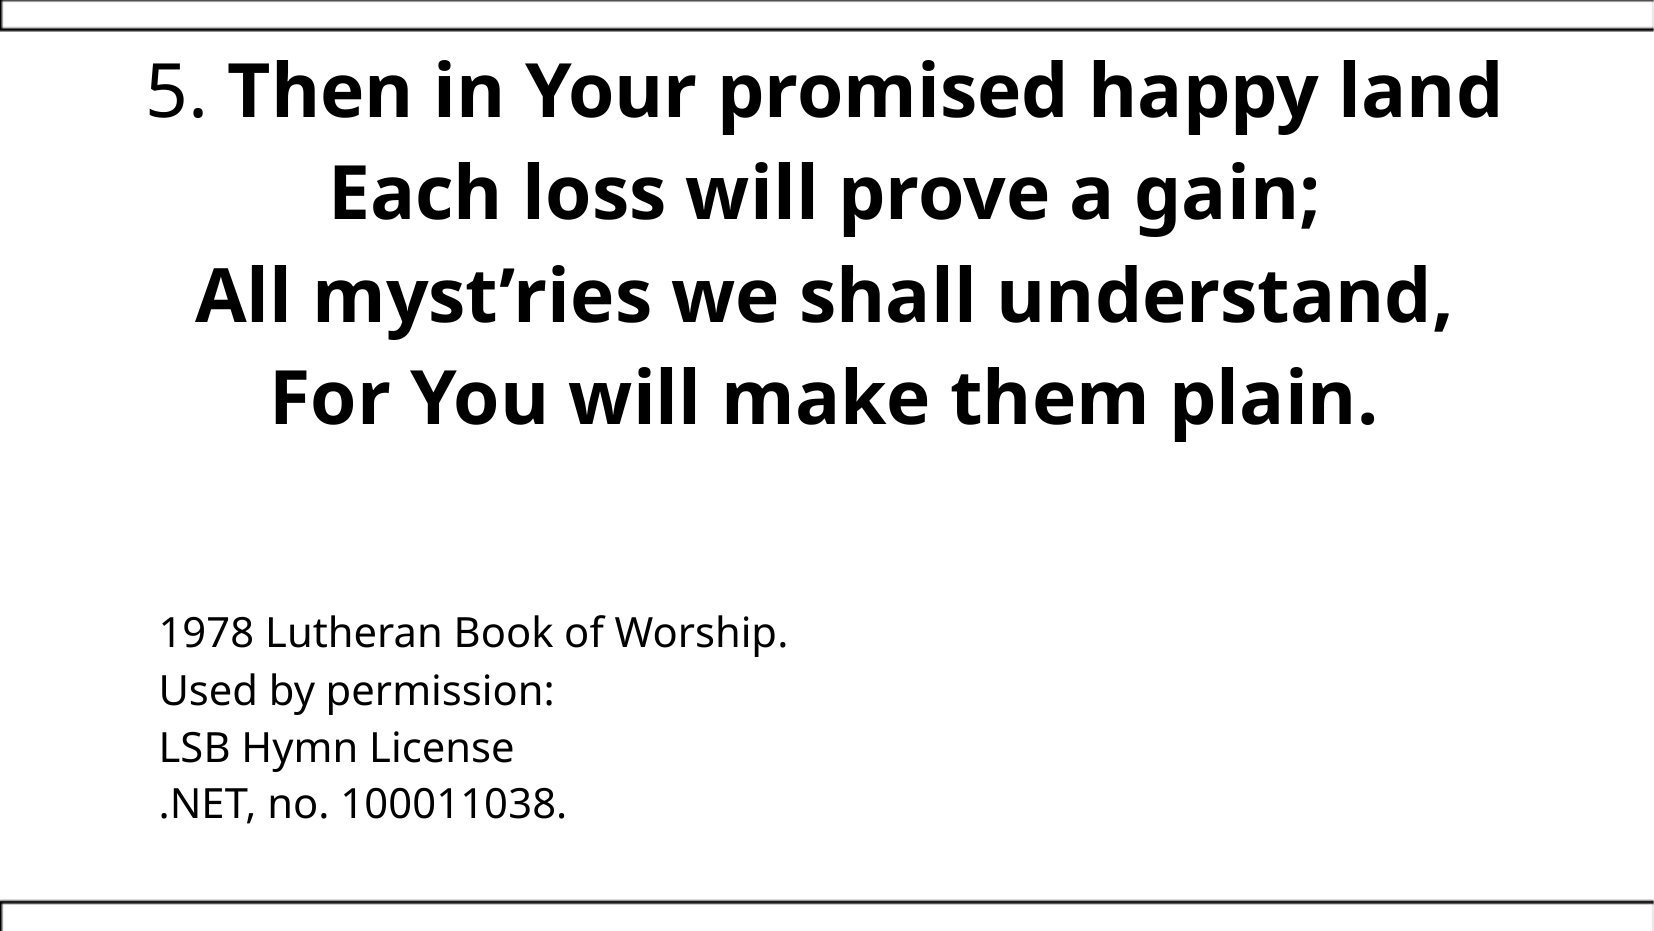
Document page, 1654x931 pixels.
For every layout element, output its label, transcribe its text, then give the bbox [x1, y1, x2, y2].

picture [0, 0, 1654, 931]
text_box 5. Then in Your promised happy land Each loss will prove a gain; All myst’ries we shall understand, For You will make them plain. 1978 Lutheran Book of Worship. Used by permission: LSB Hymn License .NET, no. 100011038. [90, 30, 1561, 819]
